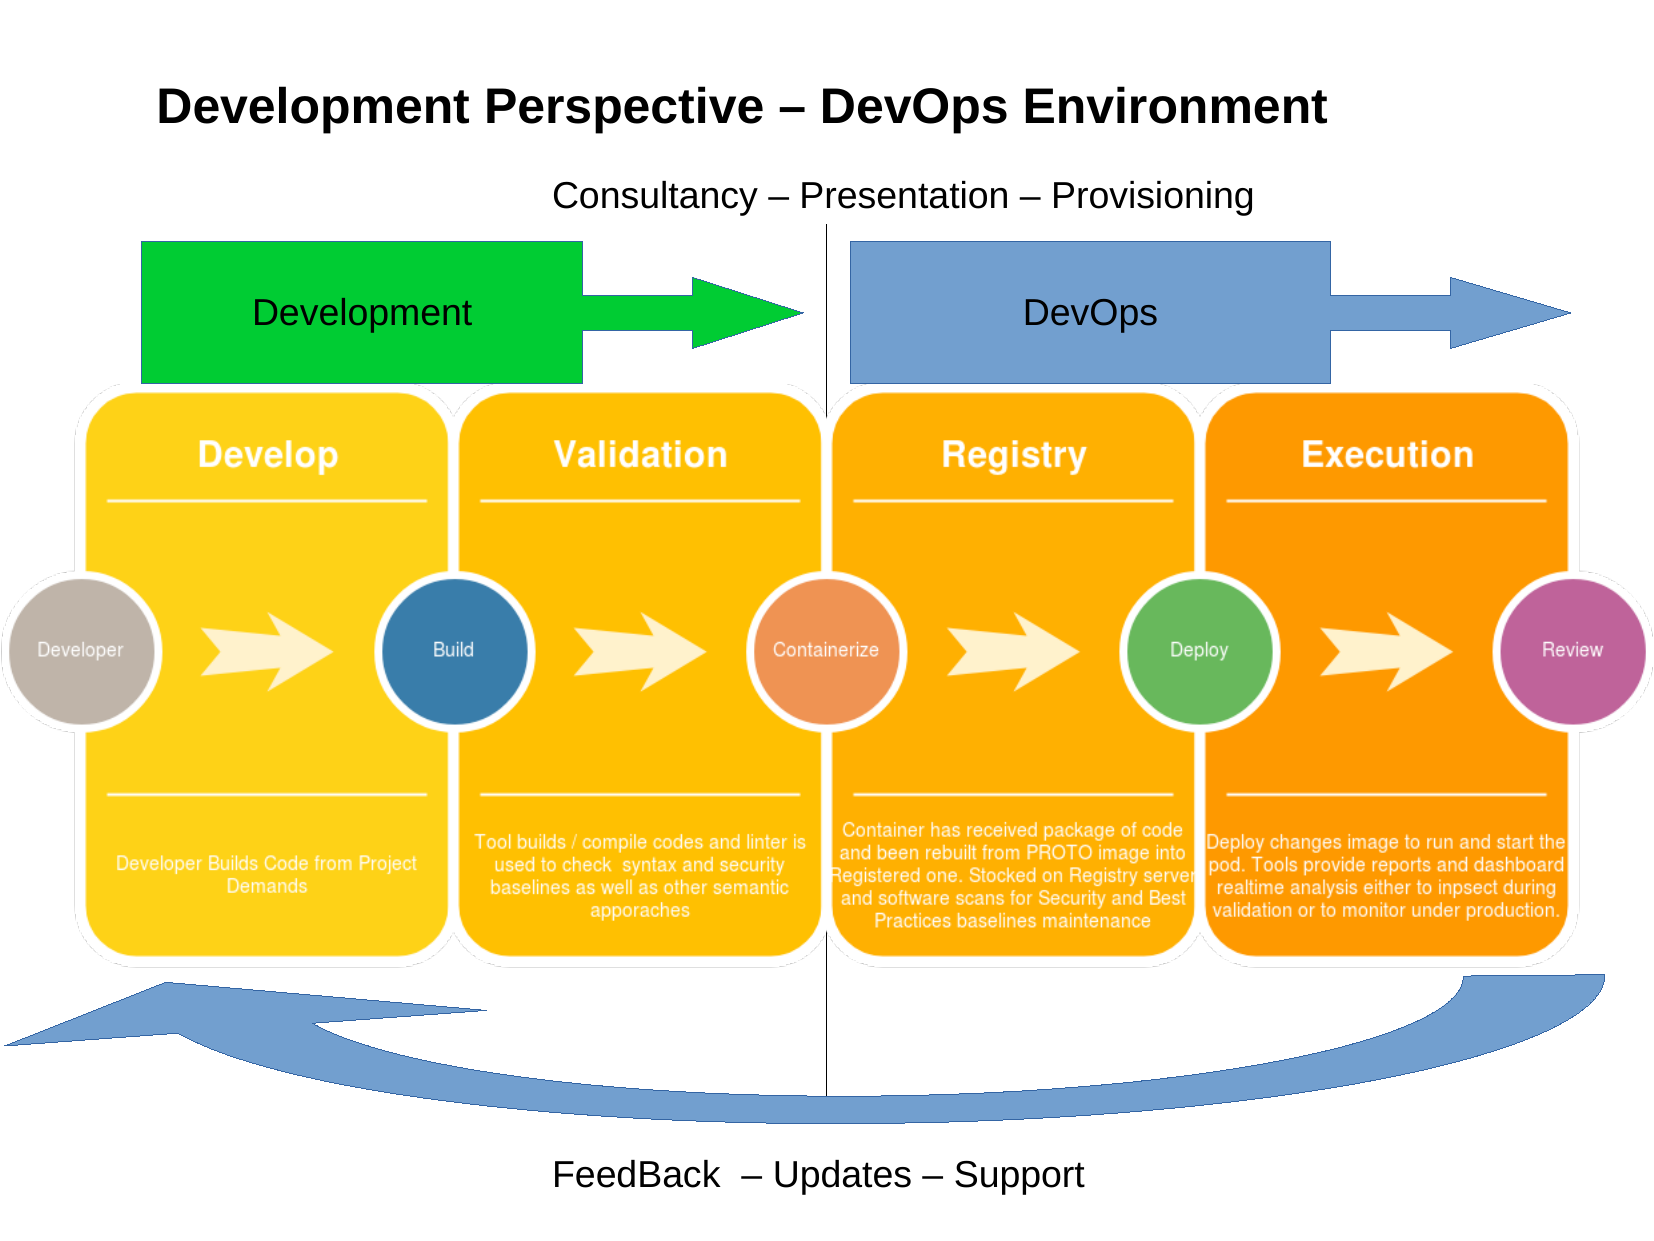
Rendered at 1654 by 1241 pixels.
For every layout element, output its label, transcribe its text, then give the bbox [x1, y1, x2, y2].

picture [0, 383, 1654, 969]
text_box Consultancy – Presentation – Provisioning [537, 167, 1281, 225]
text_box Development Perspective – DevOps Environment [141, 70, 1344, 142]
text_box Development [141, 241, 804, 384]
text_box FeedBack – Updates – Support [537, 1145, 1111, 1203]
text_box [4, 974, 1605, 1124]
text_box DevOps [850, 241, 1571, 384]
